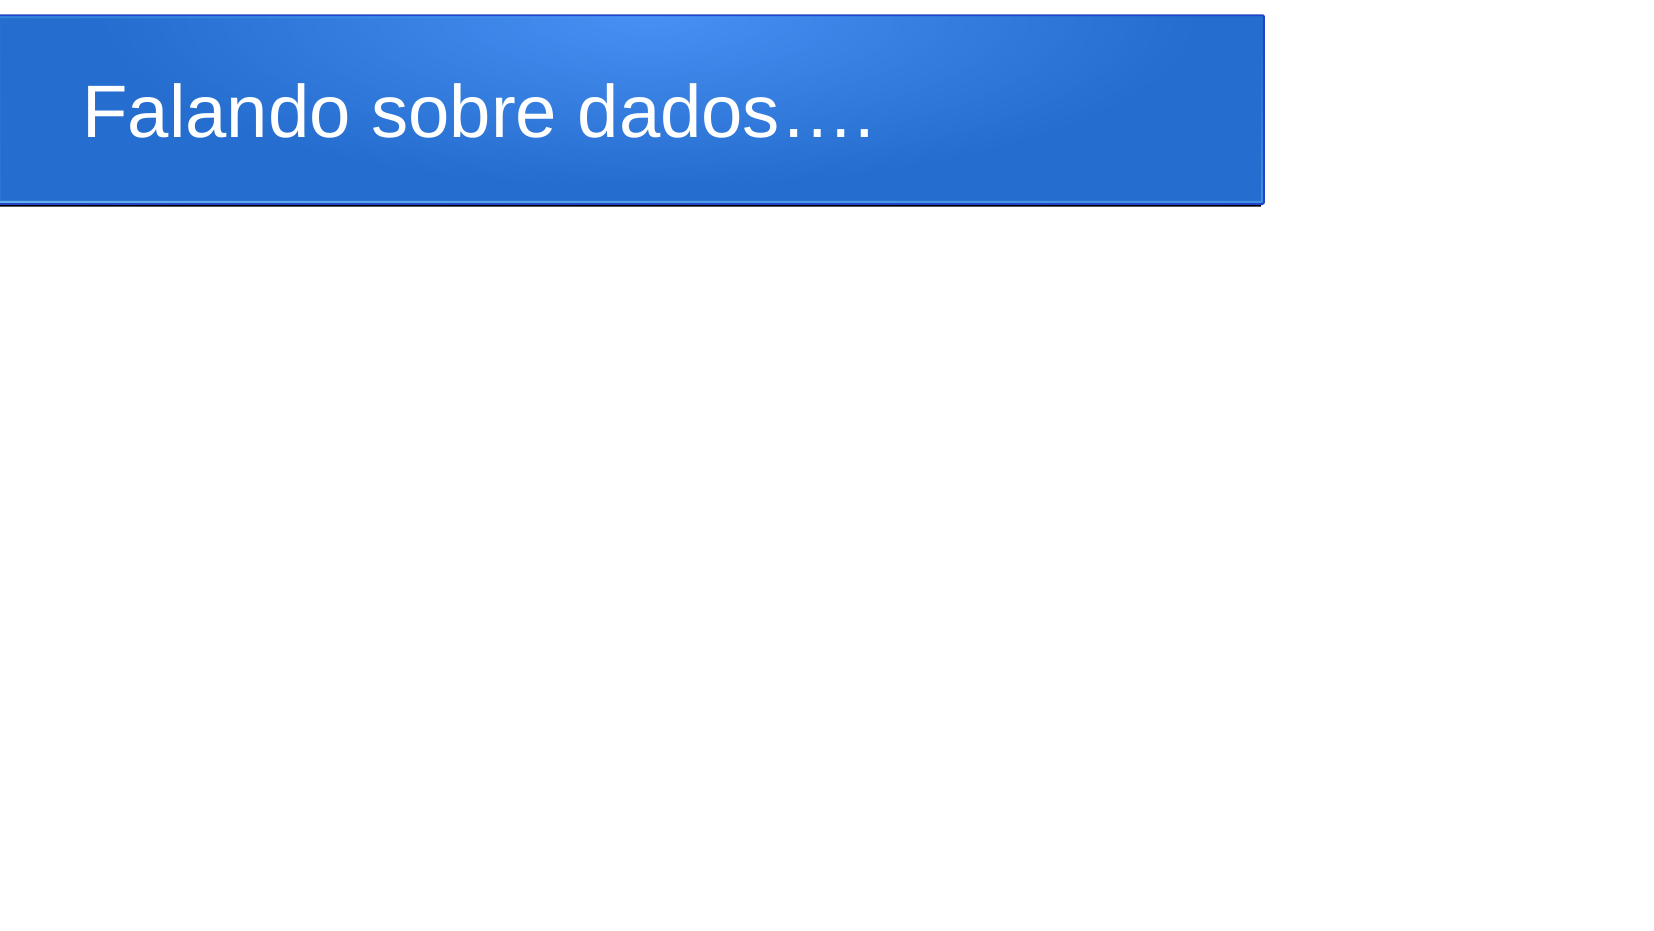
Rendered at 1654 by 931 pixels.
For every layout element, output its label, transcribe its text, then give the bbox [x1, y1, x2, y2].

title Falando sobre dados…. [82, 35, 1235, 189]
